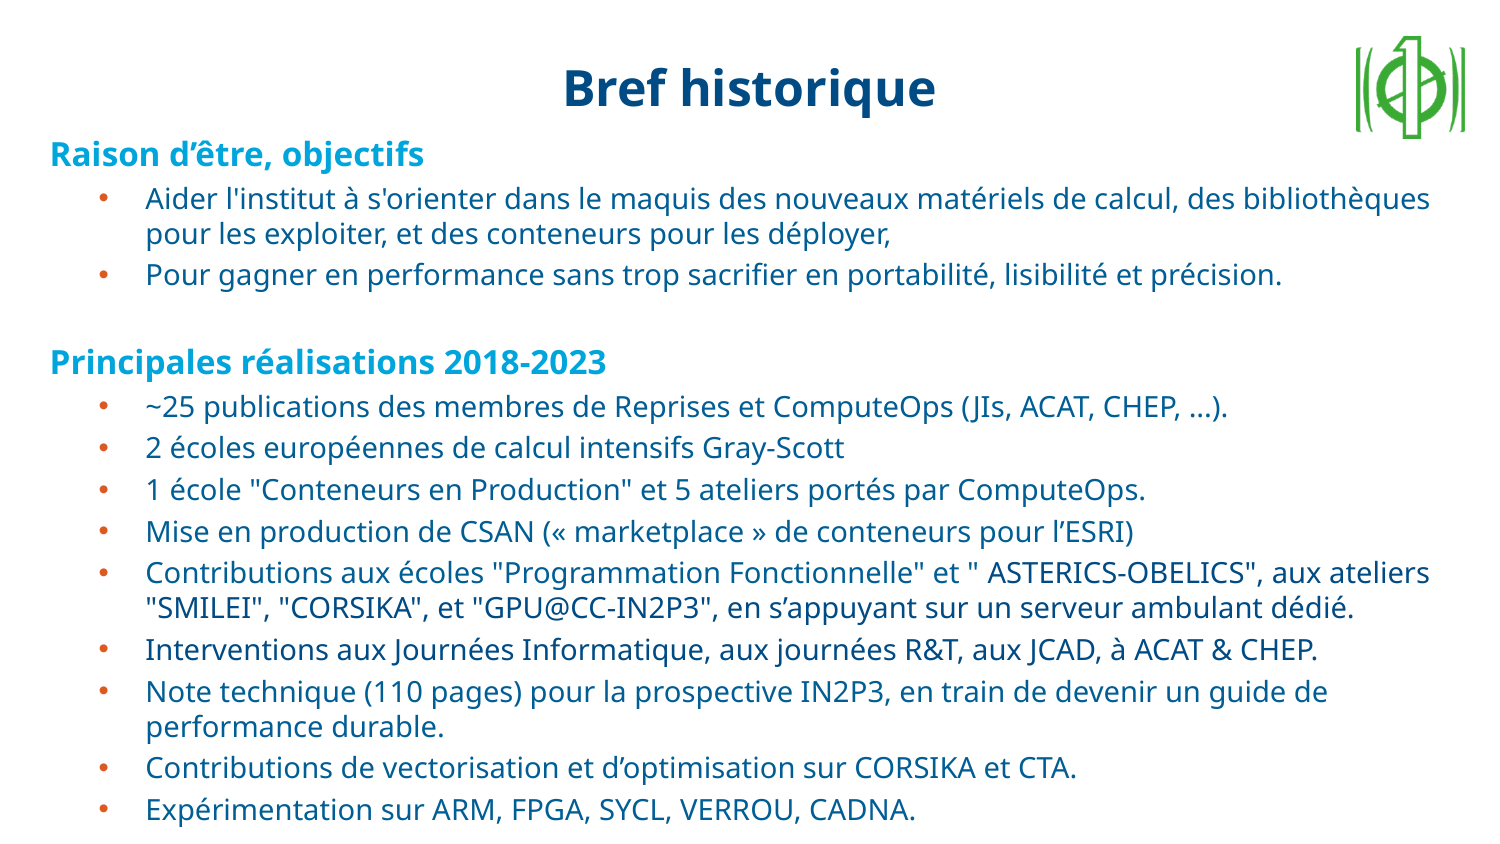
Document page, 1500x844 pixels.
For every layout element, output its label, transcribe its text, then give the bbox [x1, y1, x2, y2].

text_box Bref historique [34, 35, 1465, 126]
picture [1356, 36, 1465, 140]
text_box Raison d’être, objectifs Aider l'institut à s'orienter dans le maquis des nouveaux matériels de calcul, des bibliothèques pour les exploiter, et des conteneurs pour les déployer, Pour gagner en performance sans trop sacrifier en portabilité, lisibilité et précision. Principales réalisations 2018-2023 ~25 publications des membres de Reprises et ComputeOps (JIs, ACAT, CHEP, ...). 2 écoles européennes de calcul intensifs Gray-Scott 1 école "Conteneurs en Production" et 5 ateliers portés par ComputeOps. Mise en production de CSAN (« marketplace » de conteneurs pour l’ESRI) Contributions aux écoles "Programmation Fonctionnelle" et " ASTERICS-OBELICS", aux ateliers "SMILEI", "CORSIKA", et "GPU@CC-IN2P3", en s’appuyant sur un serveur ambulant dédié. Interventions aux Journées Informatique, aux journées R&T, aux JCAD, à ACAT & CHEP. Note technique (110 pages) pour la prospective IN2P3, en train de devenir un guide de performance durable. Contributions de vectorisation et d’optimisation sur CORSIKA et CTA. Expérimentation sur ARM, FPGA, SYCL, VERROU, CADNA. [34, 126, 1465, 804]
